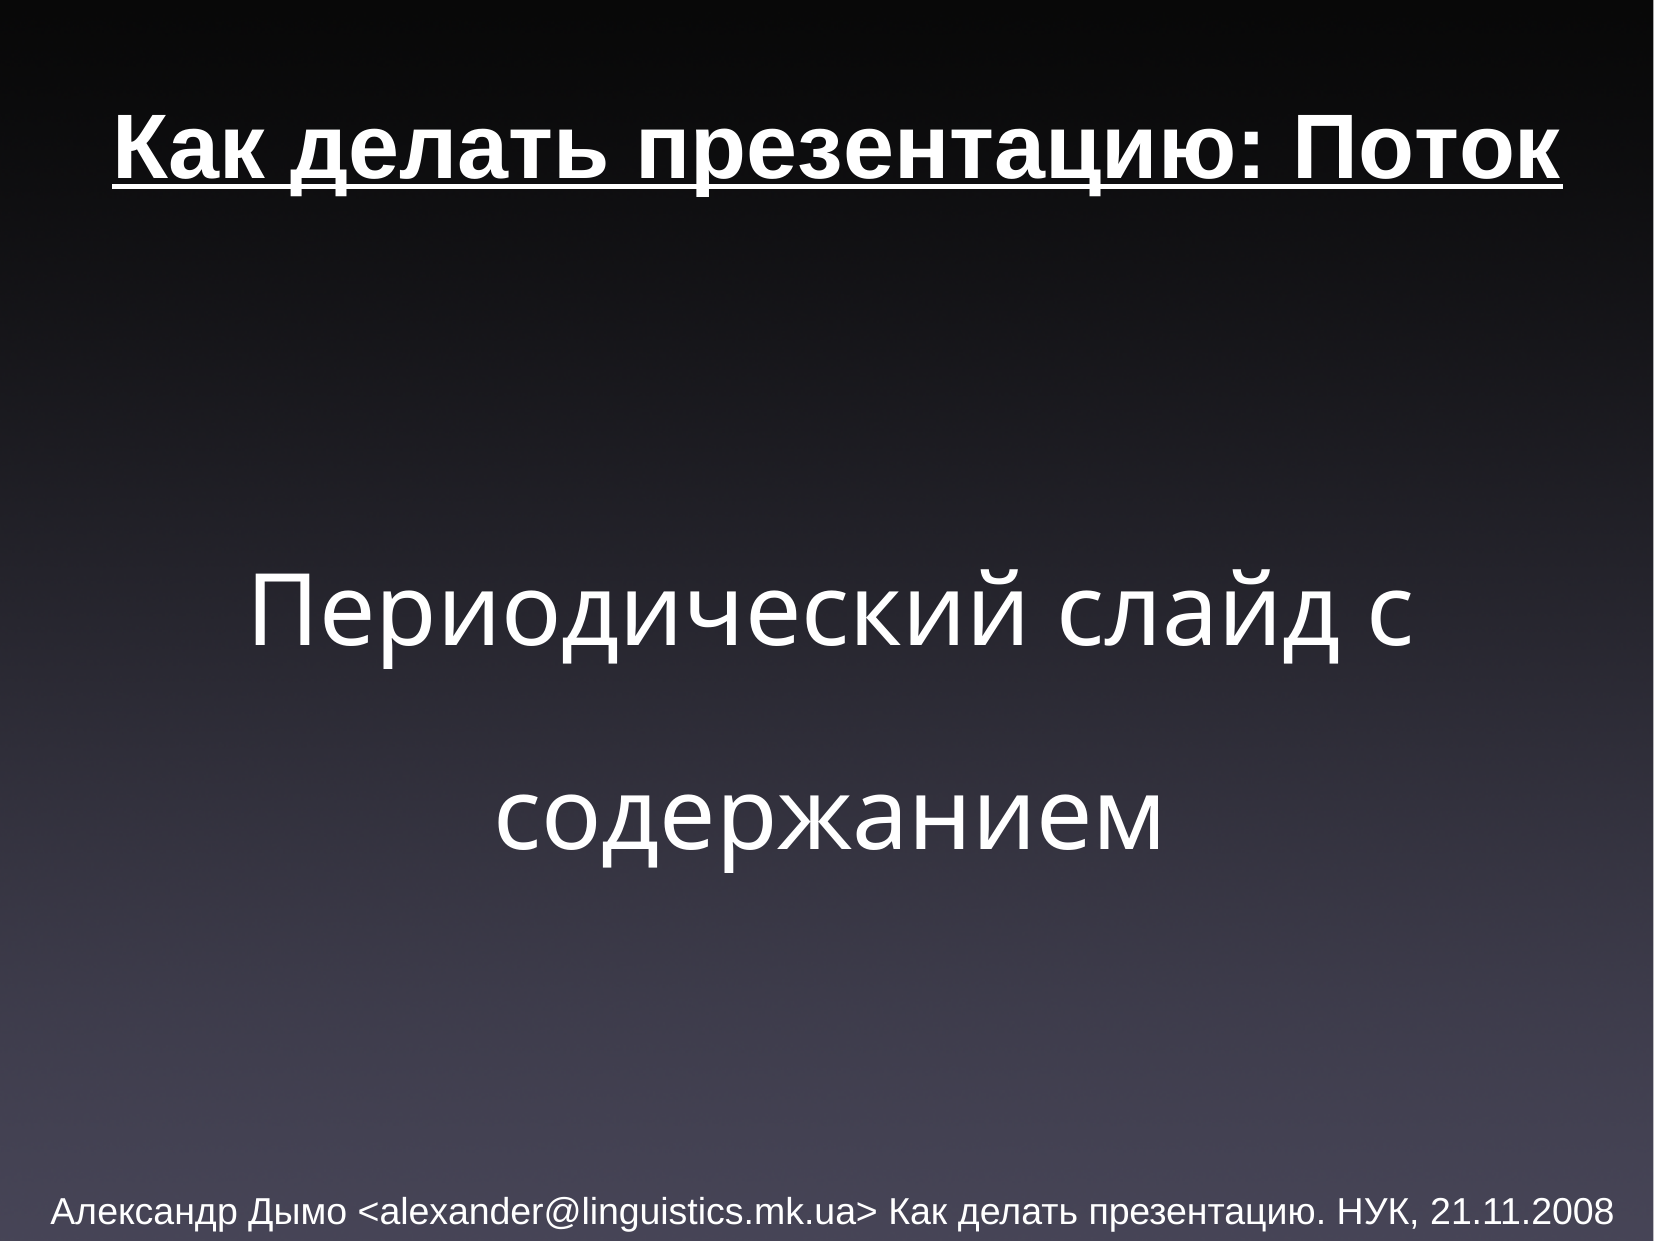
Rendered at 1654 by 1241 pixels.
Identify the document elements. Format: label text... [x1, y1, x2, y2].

picture [0, 0, 1654, 1241]
subtitle Периодический слайд с содержанием [86, 224, 1575, 1125]
title Как делать презентацию: Поток [31, 43, 1644, 251]
text_box Александр Дымо <alexander@linguistics.mk.ua> Как делать презентацию. НУК, 21.11.2008 [35, 1183, 1631, 1240]
